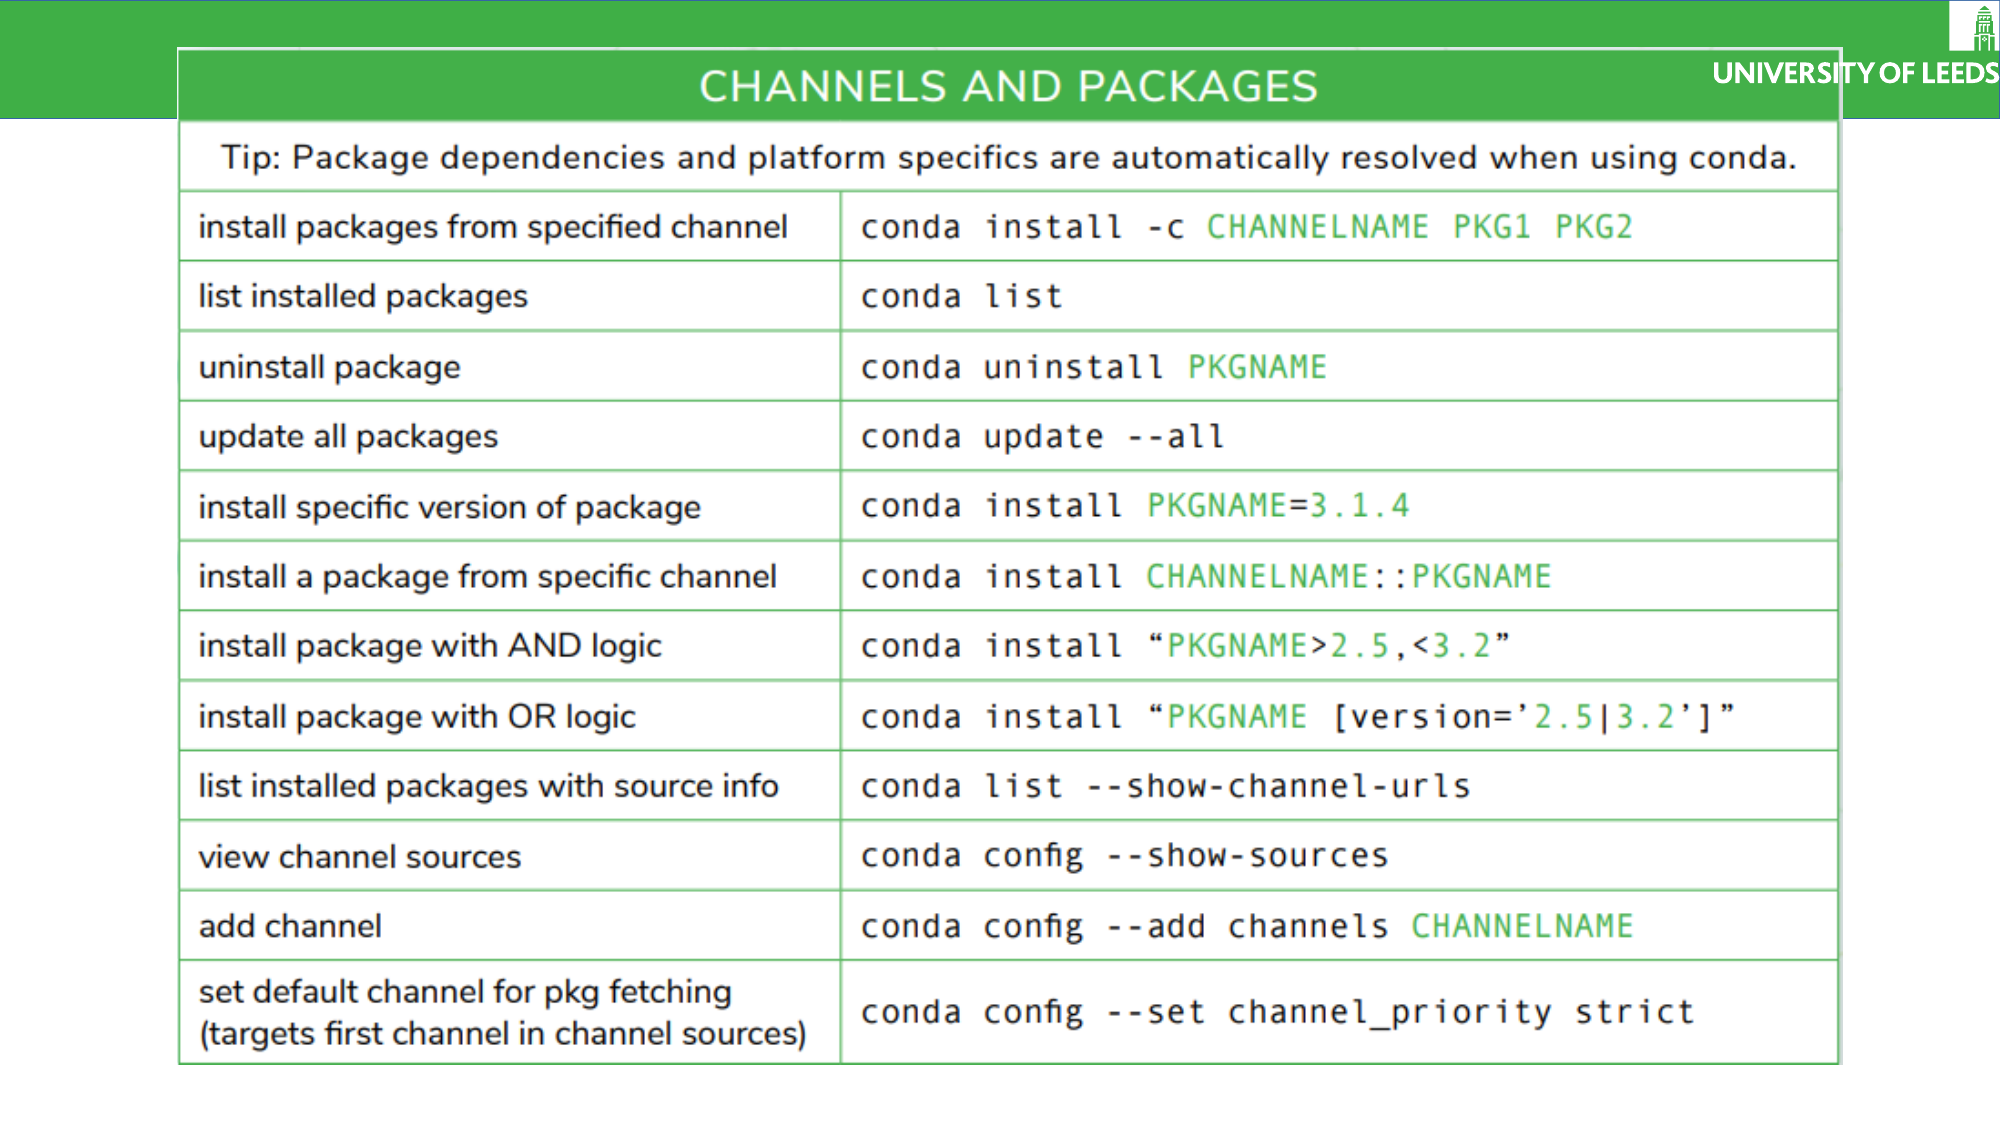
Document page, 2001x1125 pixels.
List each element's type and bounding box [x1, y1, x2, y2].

text_box [1843, 85, 2000, 119]
picture [177, 0, 2000, 1065]
text_box [0, 0, 1712, 119]
